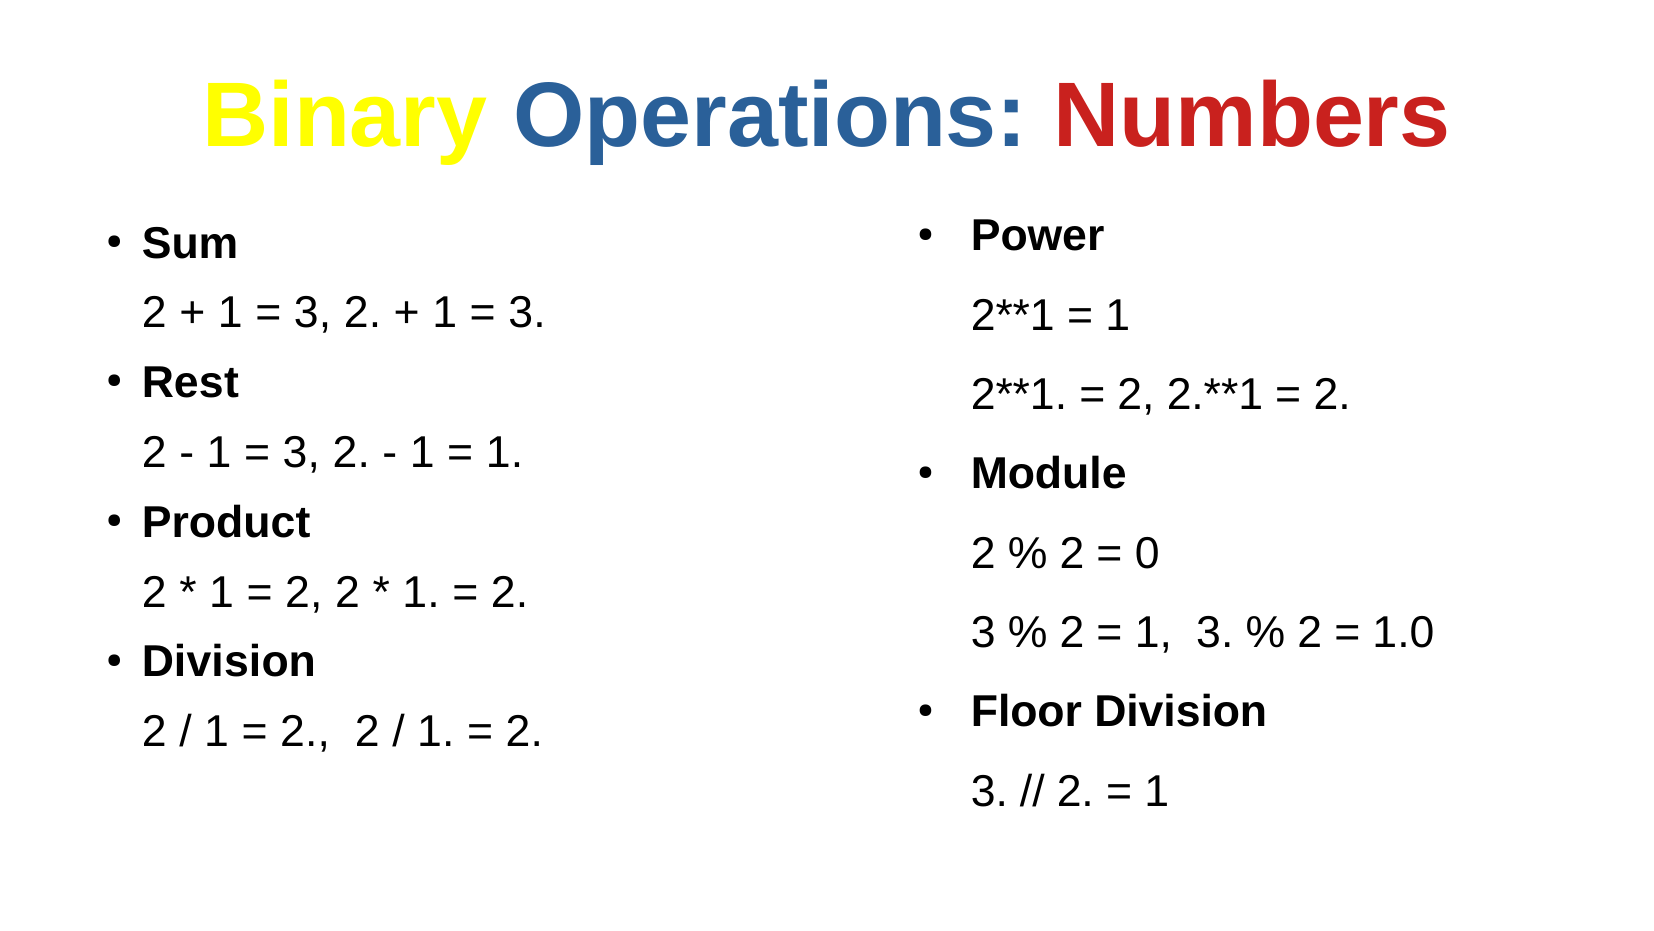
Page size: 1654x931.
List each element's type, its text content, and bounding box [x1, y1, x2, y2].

list Power 2**1 = 1 2**1. = 2, 2.**1 = 2. Module 2 % 2 = 0 3 % 2 = 1, 3. % 2 = 1.0 Floor Division 3. // 2. = 1 [900, 210, 1455, 826]
list Sum 2 + 1 = 3, 2. + 1 = 3. Rest 2 - 1 = 3, 2. - 1 = 1. Product 2 * 1 = 2, 2 * 1. = 2. Division 2 / 1 = 2., 2 / 1. = 2. [94, 217, 650, 758]
title Binary Operations: Numbers [82, 37, 1571, 193]
